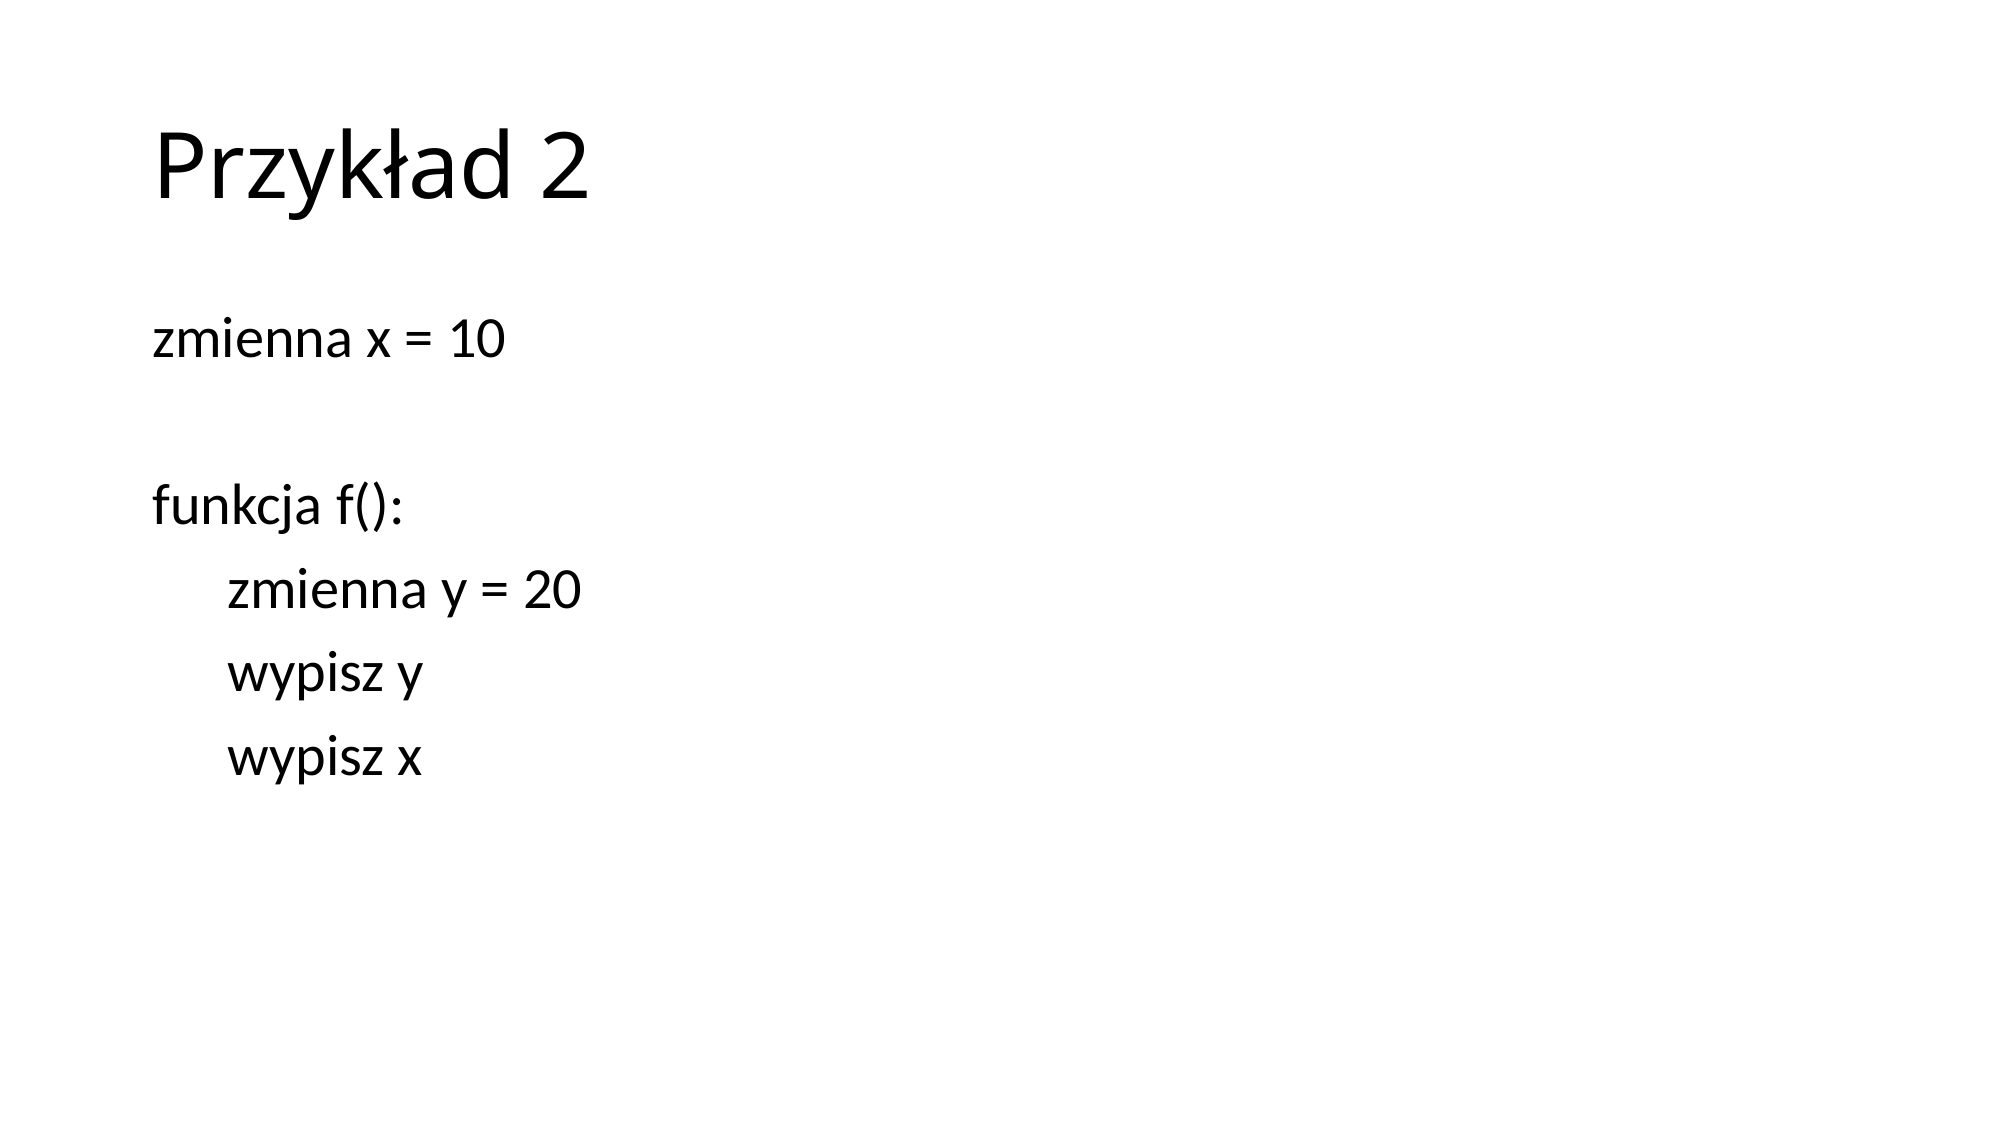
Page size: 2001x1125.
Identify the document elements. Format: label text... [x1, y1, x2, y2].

list zmienna x = 10 funkcja f(): zmienna y = 20 wypisz y wypisz x [137, 299, 1863, 1014]
title Przykład 2 [137, 59, 1863, 278]
